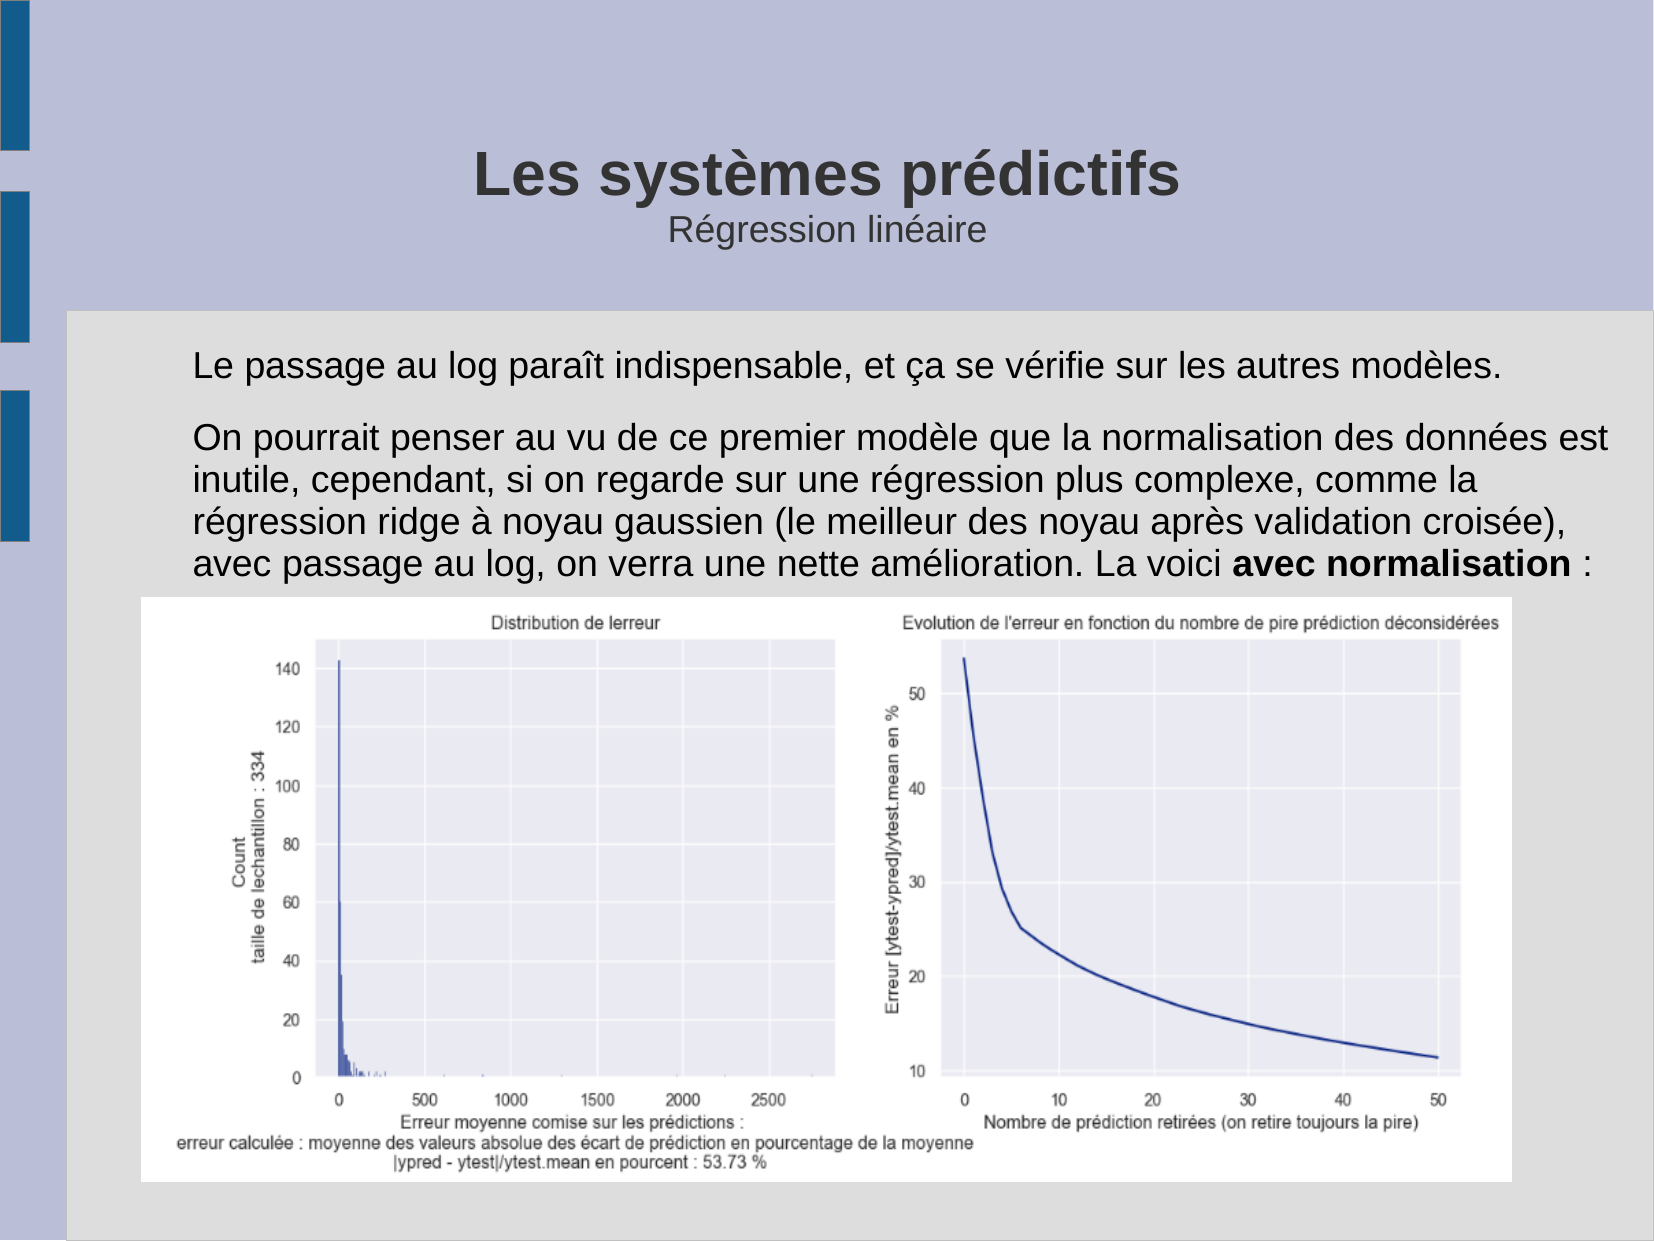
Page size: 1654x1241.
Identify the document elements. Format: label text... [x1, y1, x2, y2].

picture [141, 597, 1512, 1182]
title Les systèmes prédictifs Régression linéaire [121, 91, 1534, 299]
list Le passage au log paraît indispensable, et ça se vérifie sur les autres modèles. On pourrait penser au vu de ce premier modèle que la normalisation des données est inutile, cependant, si on regarde sur une régression plus complexe, comme la régression ridge à noyau gaussien (le meilleur des noyau après validation croisée), avec passage au log, on verra une nette amélioration. La voici avec normalisation : [121, 344, 1654, 718]
